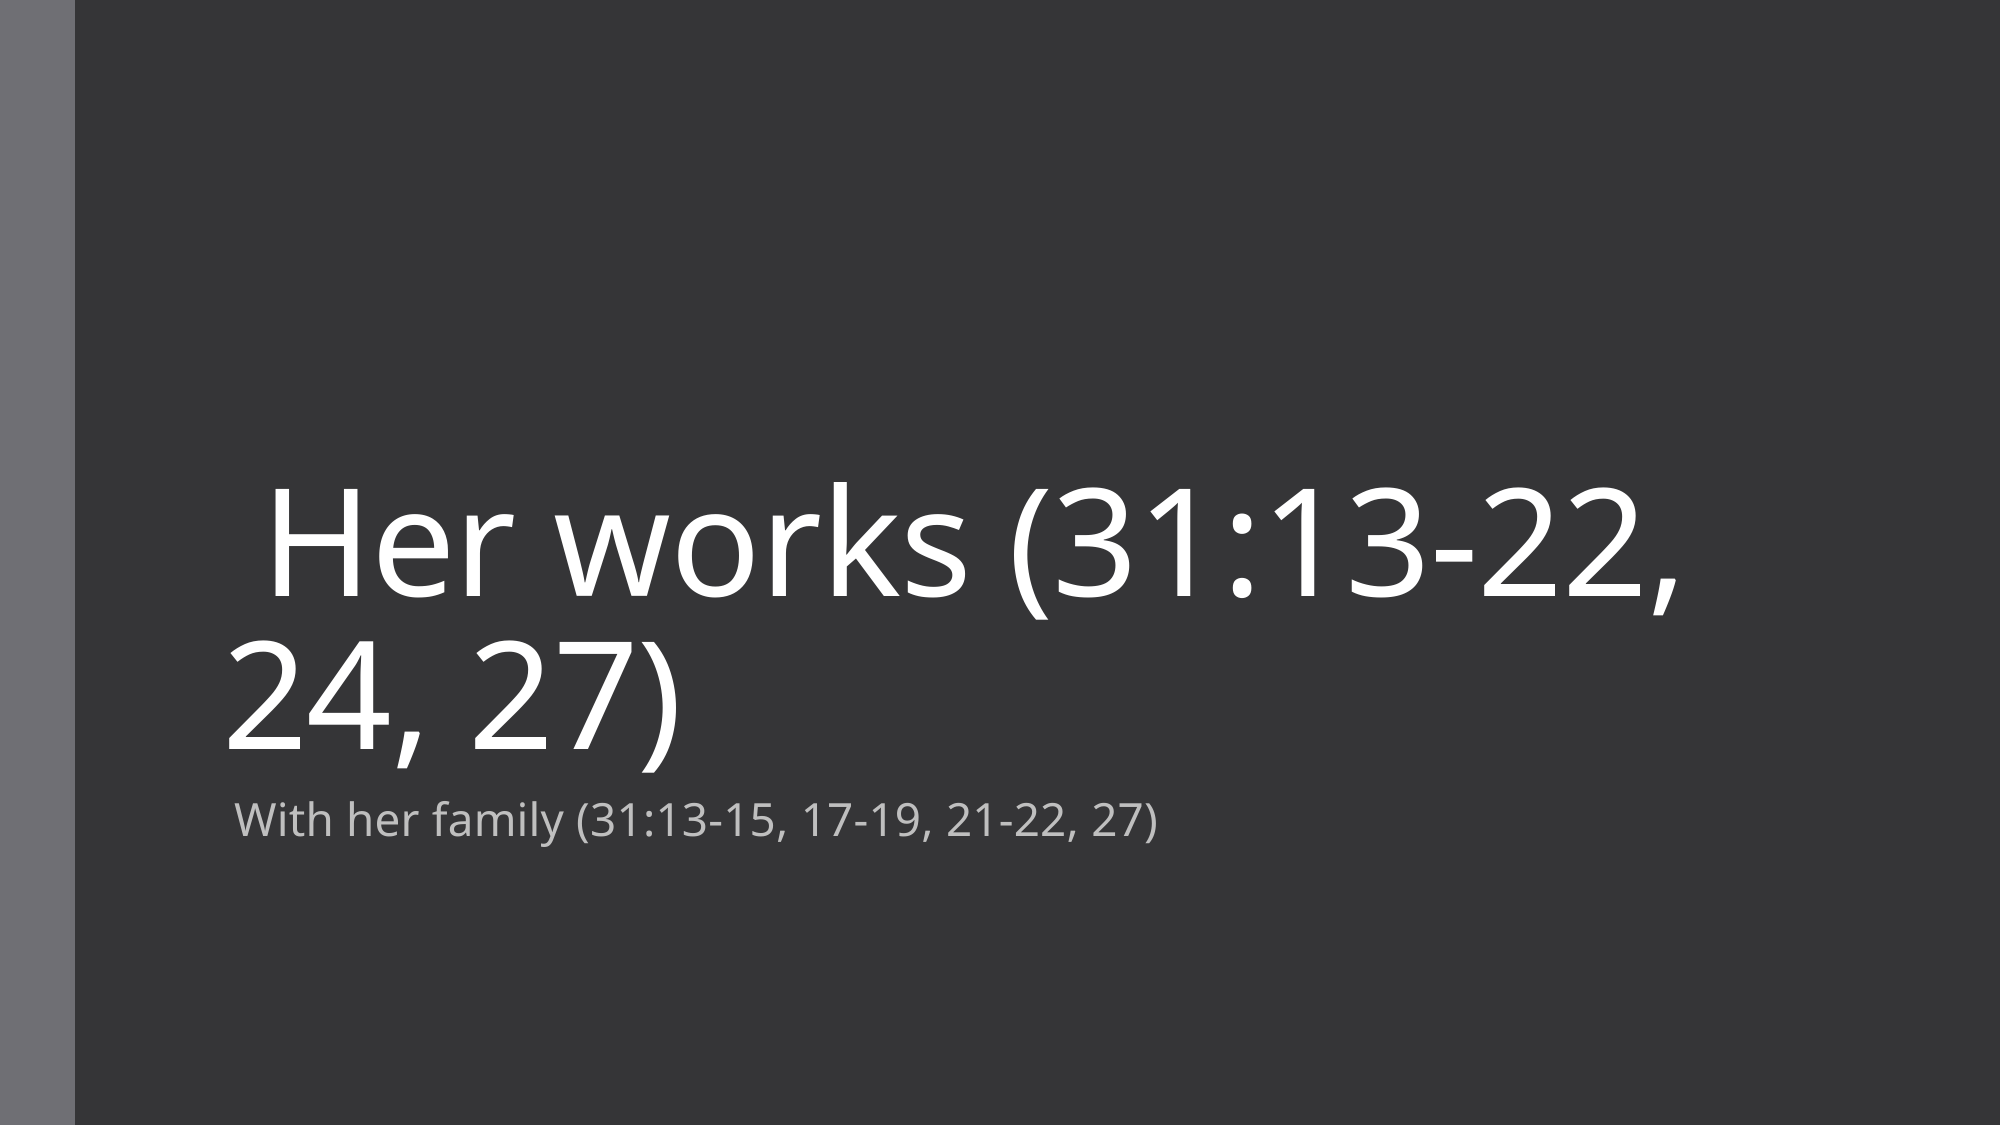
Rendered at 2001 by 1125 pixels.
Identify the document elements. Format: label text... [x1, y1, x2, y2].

subtitle With her family (31:13-15, 17-19, 21-22, 27) [206, 787, 1752, 1066]
title Her works (31:13-22, 24, 27) [206, 124, 1752, 787]
